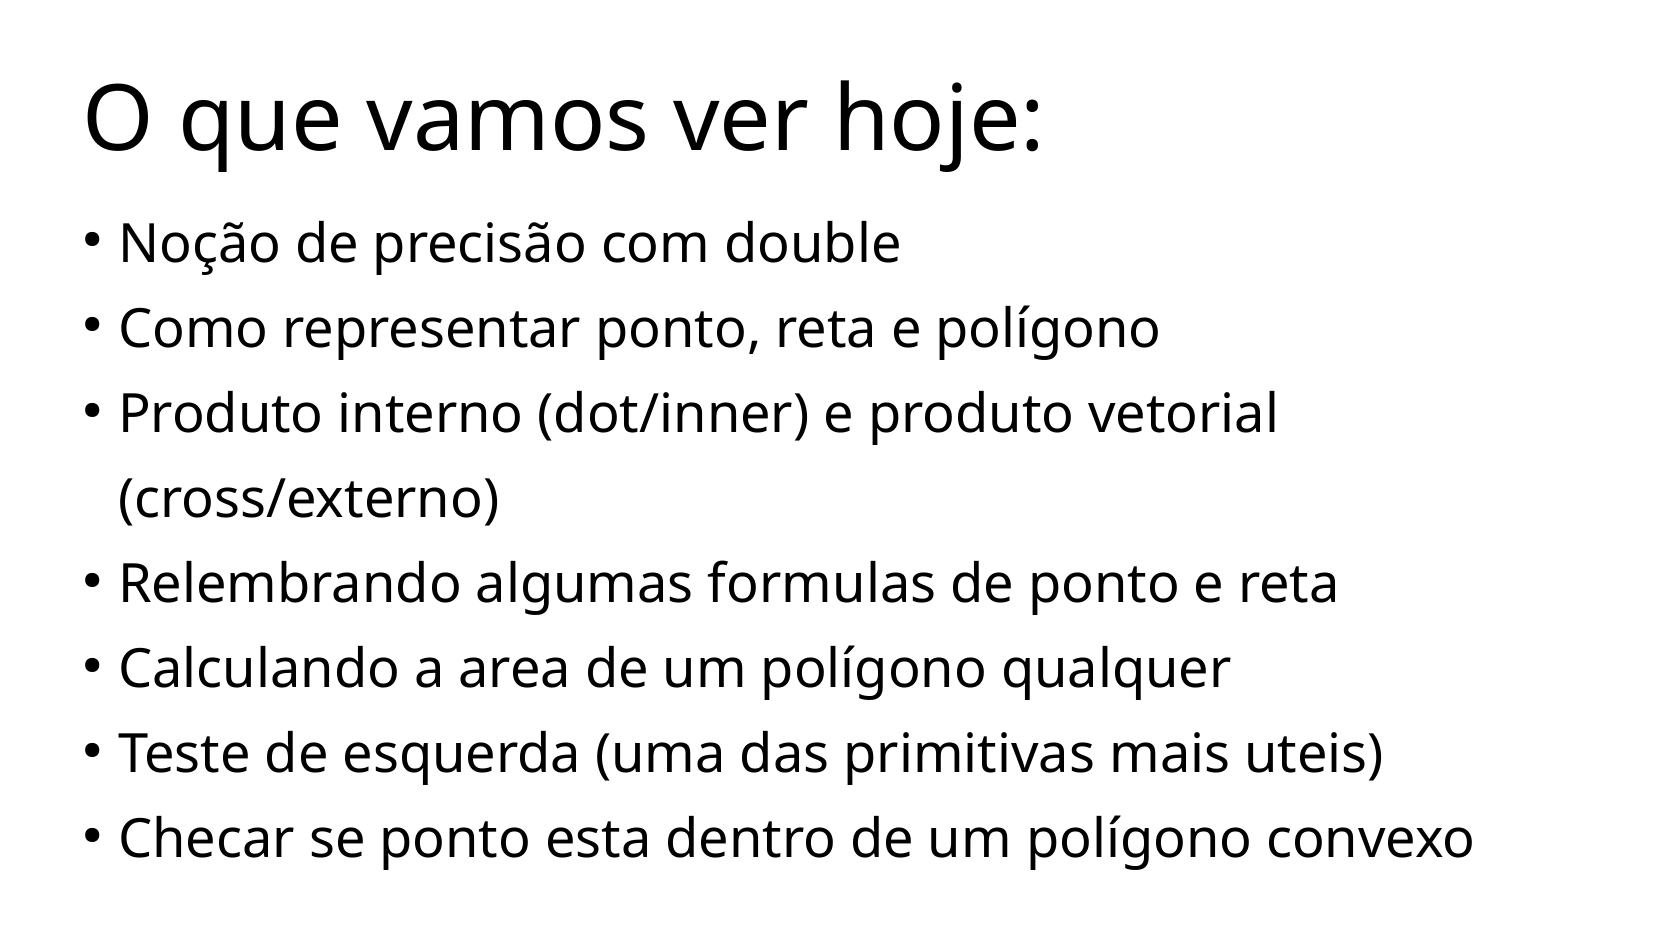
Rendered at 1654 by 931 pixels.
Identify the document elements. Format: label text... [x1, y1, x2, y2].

subtitle Noção de precisão com double Como representar ponto, reta e polígono Produto interno (dot/inner) e produto vetorial (cross/externo) Relembrando algumas formulas de ponto e reta Calculando a area de um polígono qualquer Teste de esquerda (uma das primitivas mais uteis) Checar se ponto esta dentro de um polígono convexo [82, 263, 1571, 803]
title O que vamos ver hoje: [82, 37, 1571, 193]
